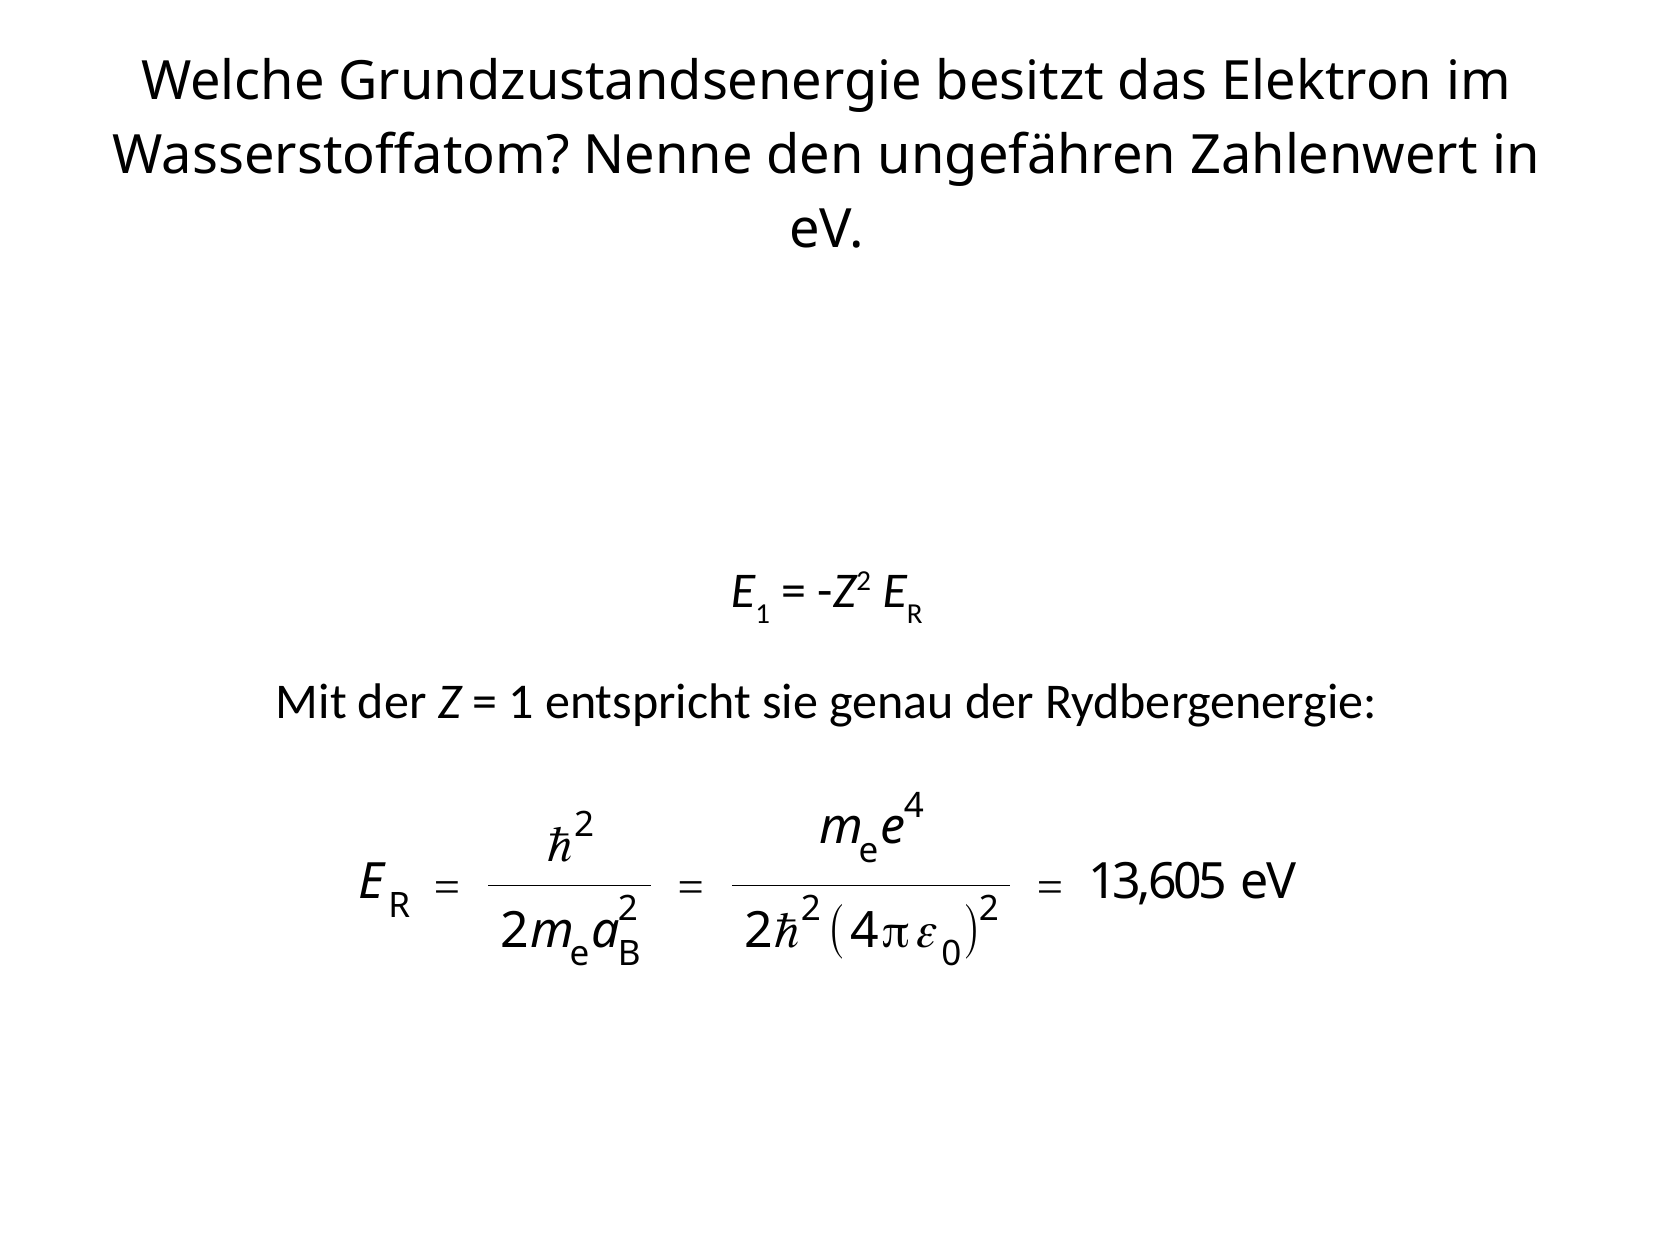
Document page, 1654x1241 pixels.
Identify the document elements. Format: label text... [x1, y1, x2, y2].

chart [352, 784, 1302, 976]
subtitle E1 = -Z2 ER Mit der Z = 1 entspricht sie genau der Rydbergenergie: [82, 290, 1571, 1010]
title Welche Grundzustandsenergie besitzt das Elektron im Wasserstoffatom? Nenne den ungefähren Zahlenwert in eV. [82, 49, 1571, 257]
